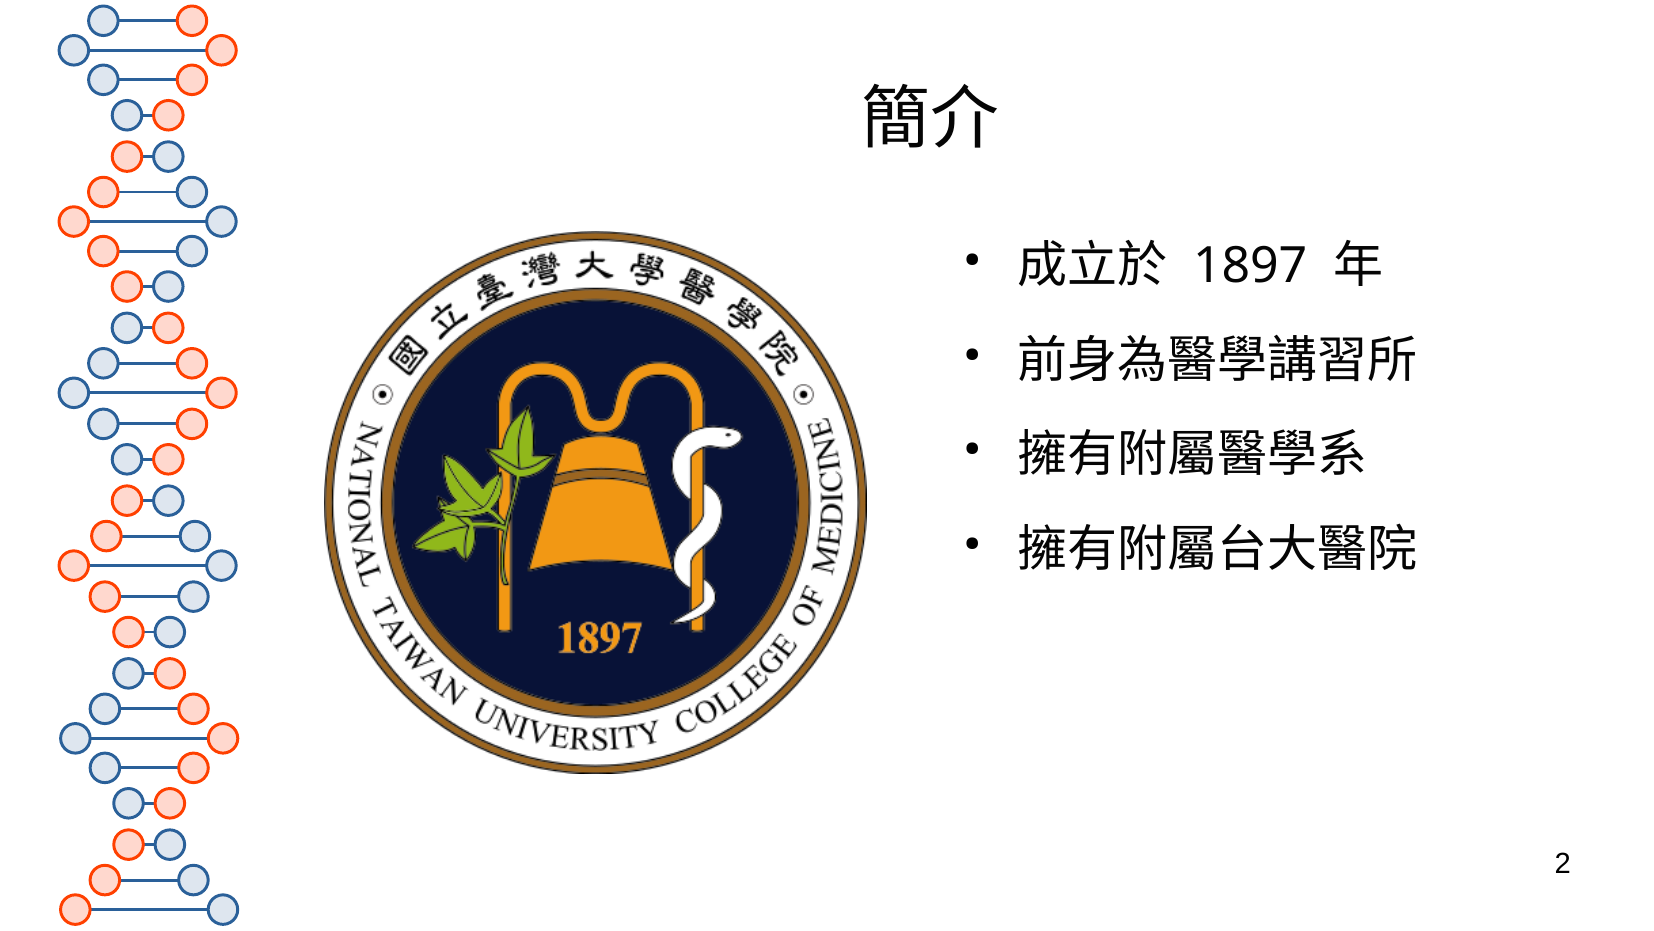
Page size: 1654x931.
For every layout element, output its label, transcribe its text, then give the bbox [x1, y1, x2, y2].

title 簡介 [265, 35, 1595, 189]
list 成立於 1897 年 前身為醫學講習所 擁有附屬醫學系 擁有附屬台大醫院 [946, 224, 1595, 764]
picture [324, 231, 867, 774]
